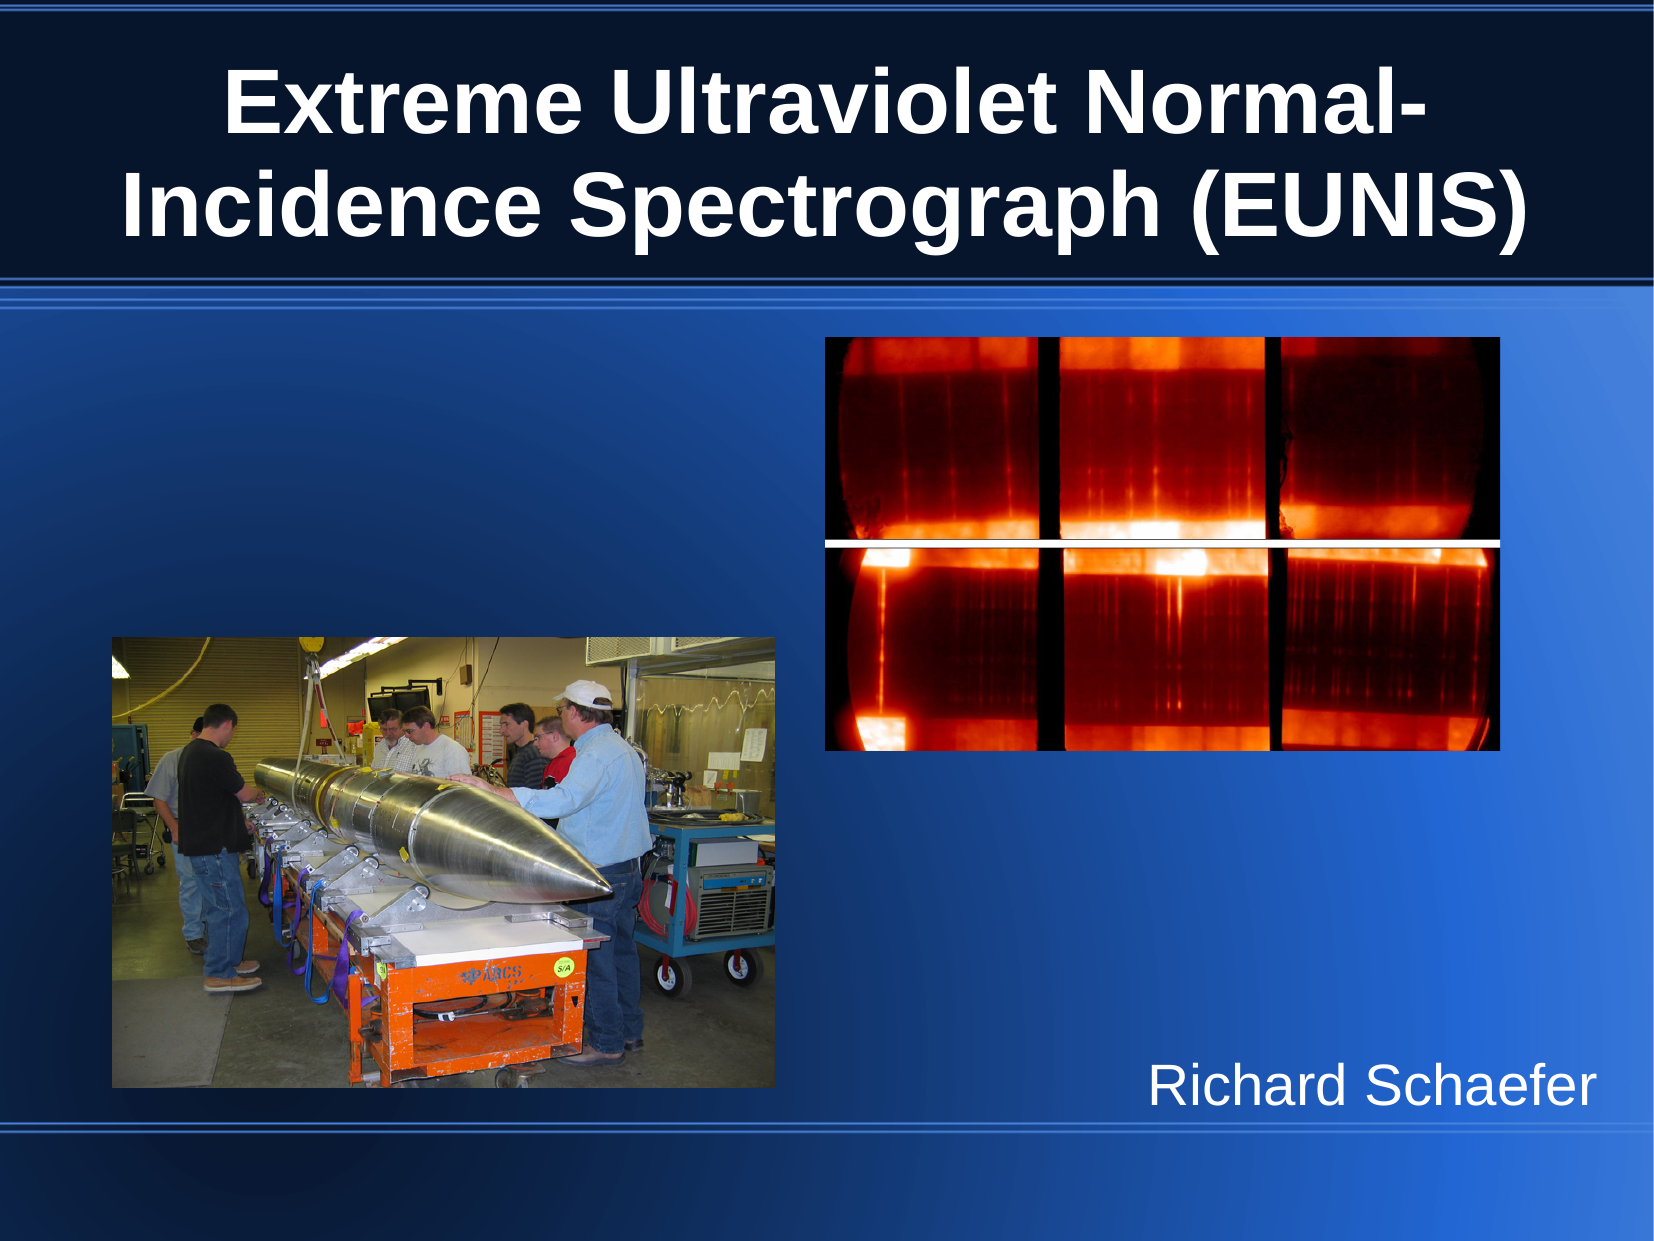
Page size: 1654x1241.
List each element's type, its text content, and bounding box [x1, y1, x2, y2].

text_box Richard Schaefer [1132, 1045, 1613, 1126]
picture [0, 0, 1654, 1241]
title Extreme Ultraviolet Normal-Incidence Spectrograph (EUNIS) [82, 50, 1571, 256]
